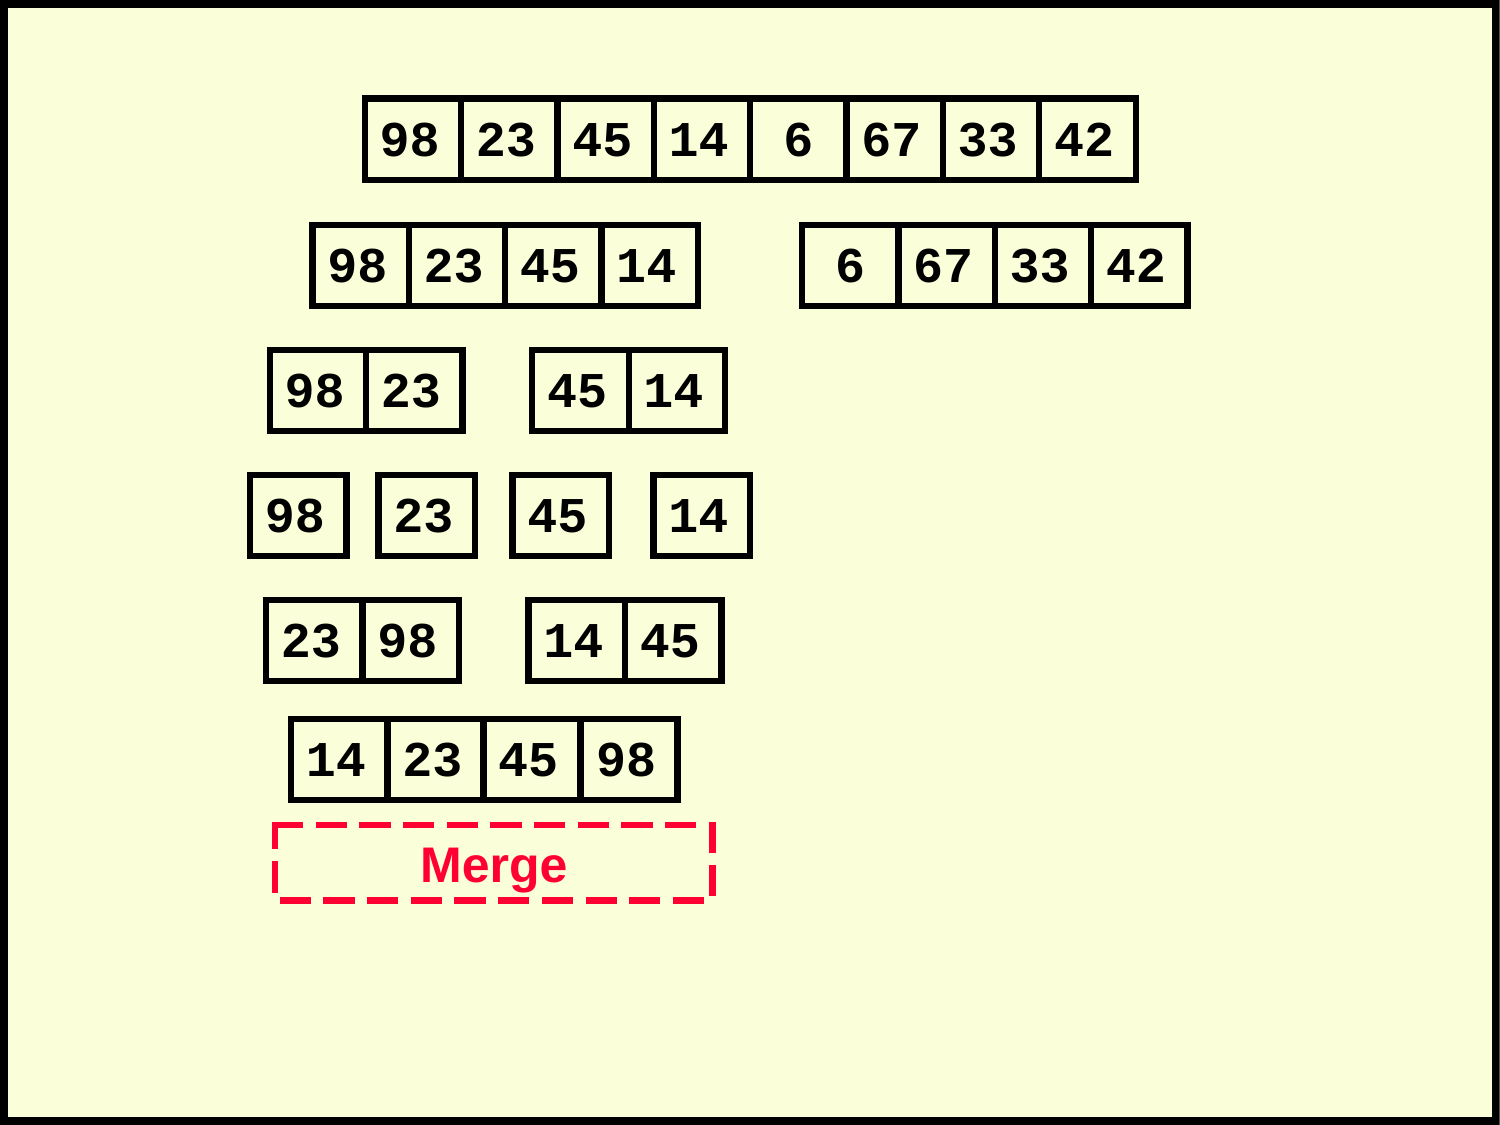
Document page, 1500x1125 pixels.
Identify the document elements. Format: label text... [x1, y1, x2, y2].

text_box 45 [532, 350, 628, 432]
text_box Merge [275, 824, 713, 901]
text_box 45 [506, 224, 601, 307]
text_box 98 [581, 718, 678, 801]
text_box 98 [249, 474, 347, 557]
text_box 23 [387, 718, 483, 801]
text_box 6 [750, 98, 847, 180]
text_box 14 [653, 474, 751, 557]
text_box 6 [802, 224, 899, 307]
text_box 45 [483, 718, 580, 801]
text_box 98 [312, 224, 409, 307]
text_box 33 [942, 98, 1039, 180]
text_box 14 [653, 98, 750, 180]
text_box 98 [362, 600, 459, 682]
text_box 23 [462, 98, 558, 180]
text_box 14 [601, 224, 698, 307]
text_box 45 [512, 474, 609, 557]
text_box 14 [528, 600, 625, 682]
text_box 67 [899, 224, 994, 307]
text_box 98 [364, 98, 462, 180]
text_box 23 [378, 474, 475, 557]
text_box 67 [847, 98, 942, 180]
text_box 23 [266, 600, 362, 682]
text_box 42 [1091, 224, 1188, 307]
text_box 45 [625, 600, 722, 682]
text_box 98 [269, 350, 367, 432]
text_box 23 [367, 350, 463, 432]
text_box 45 [558, 98, 653, 180]
text_box 23 [409, 224, 506, 307]
text_box 42 [1039, 98, 1136, 180]
text_box 33 [994, 224, 1091, 307]
text_box 14 [291, 718, 387, 801]
text_box 14 [628, 350, 726, 432]
